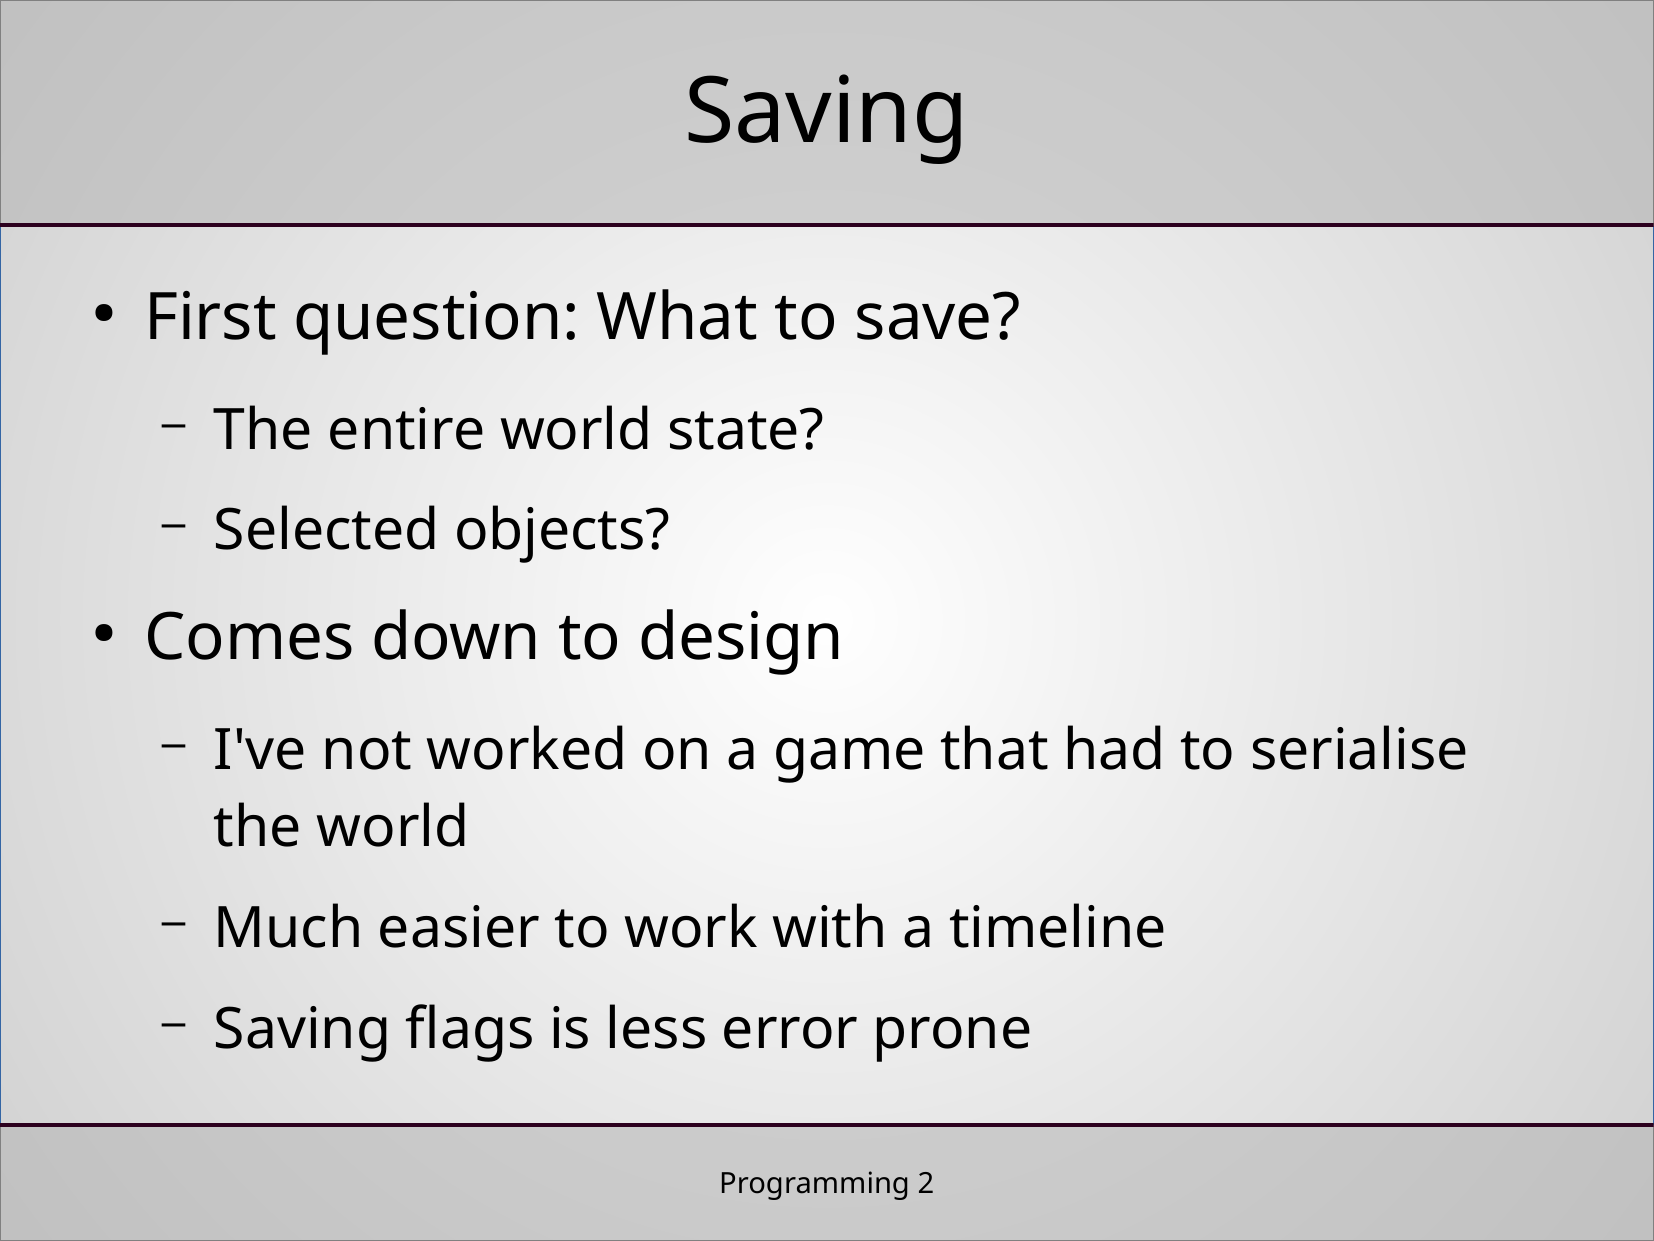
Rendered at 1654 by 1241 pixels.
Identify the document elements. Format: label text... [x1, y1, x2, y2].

list First question: What to save? The entire world state? Selected objects? Comes down to design I've not worked on a game that had to serialise the world Much easier to work with a timeline Saving flags is less error prone [75, 270, 1571, 1075]
title Saving [82, 34, 1571, 181]
